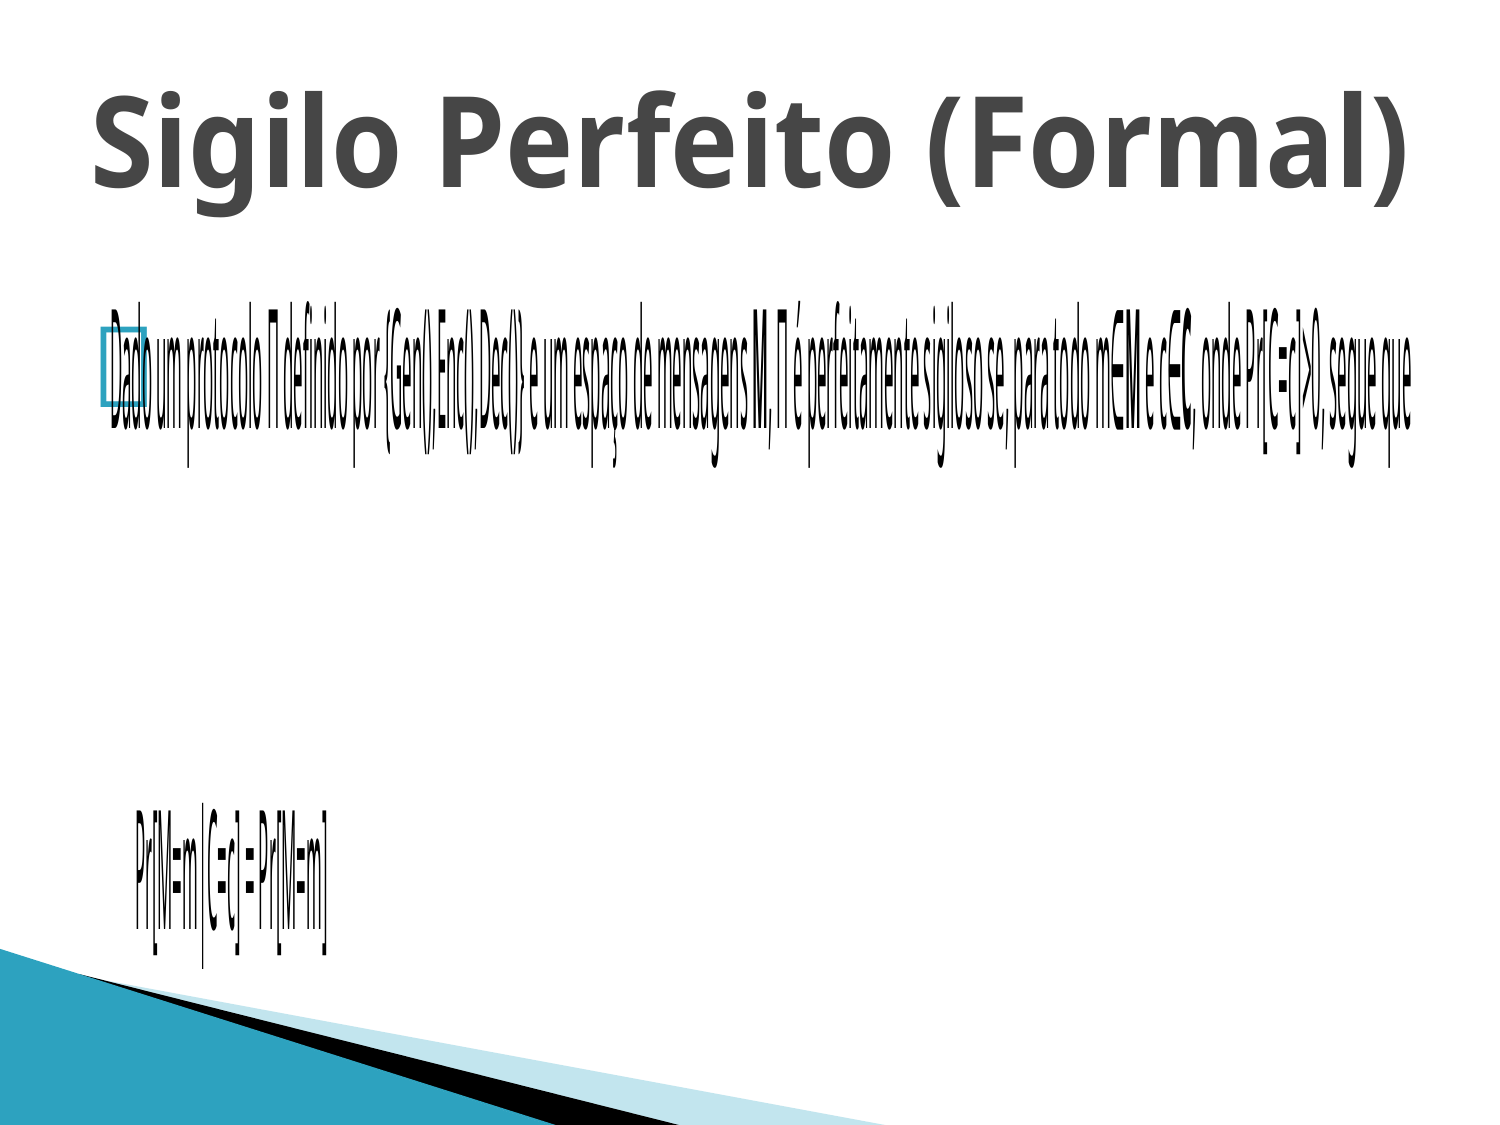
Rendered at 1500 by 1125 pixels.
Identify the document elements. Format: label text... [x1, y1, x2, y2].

title Sigilo Perfeito (Formal) [75, 45, 1426, 233]
list Dado um protocolo Π definido por {Gen(),Enc(),Dec()} e um espaço de mensagens M, Π é perfeitamente sigiloso se, para todo m∈M e c∈C, onde Pr[C=c]>0, segue que Pr[M=m|C=c] = Pr[M=m] [75, 243, 1426, 986]
